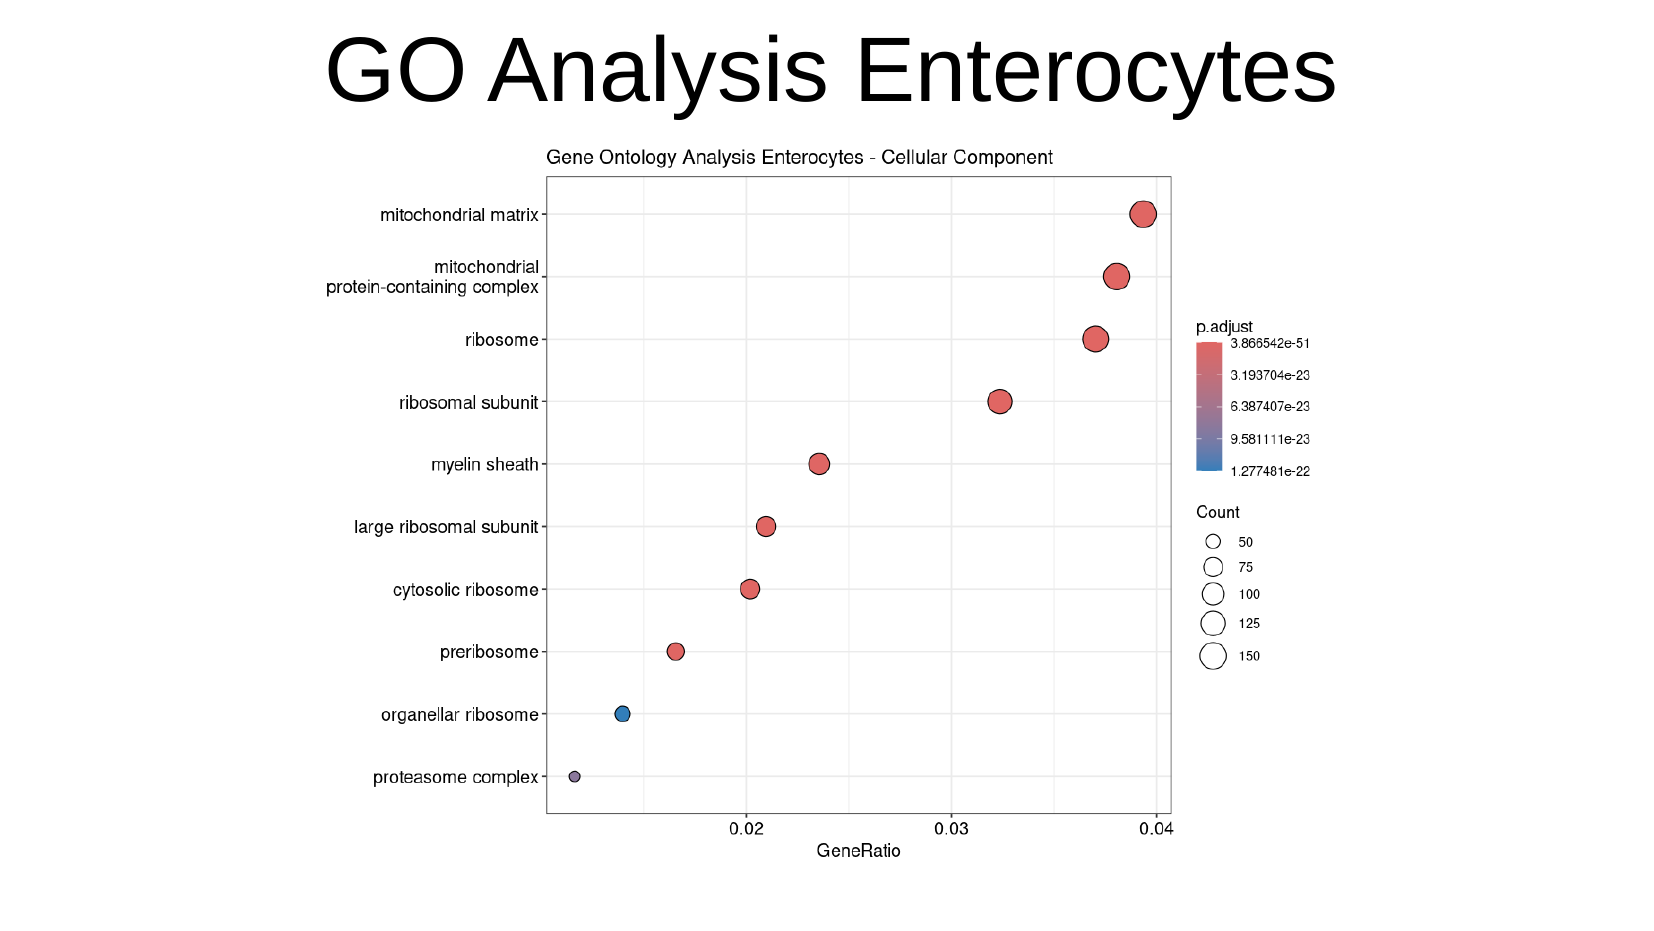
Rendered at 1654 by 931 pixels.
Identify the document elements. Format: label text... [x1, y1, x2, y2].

picture [318, 141, 1326, 869]
title GO Analysis Enterocytes [88, 0, 1577, 148]
